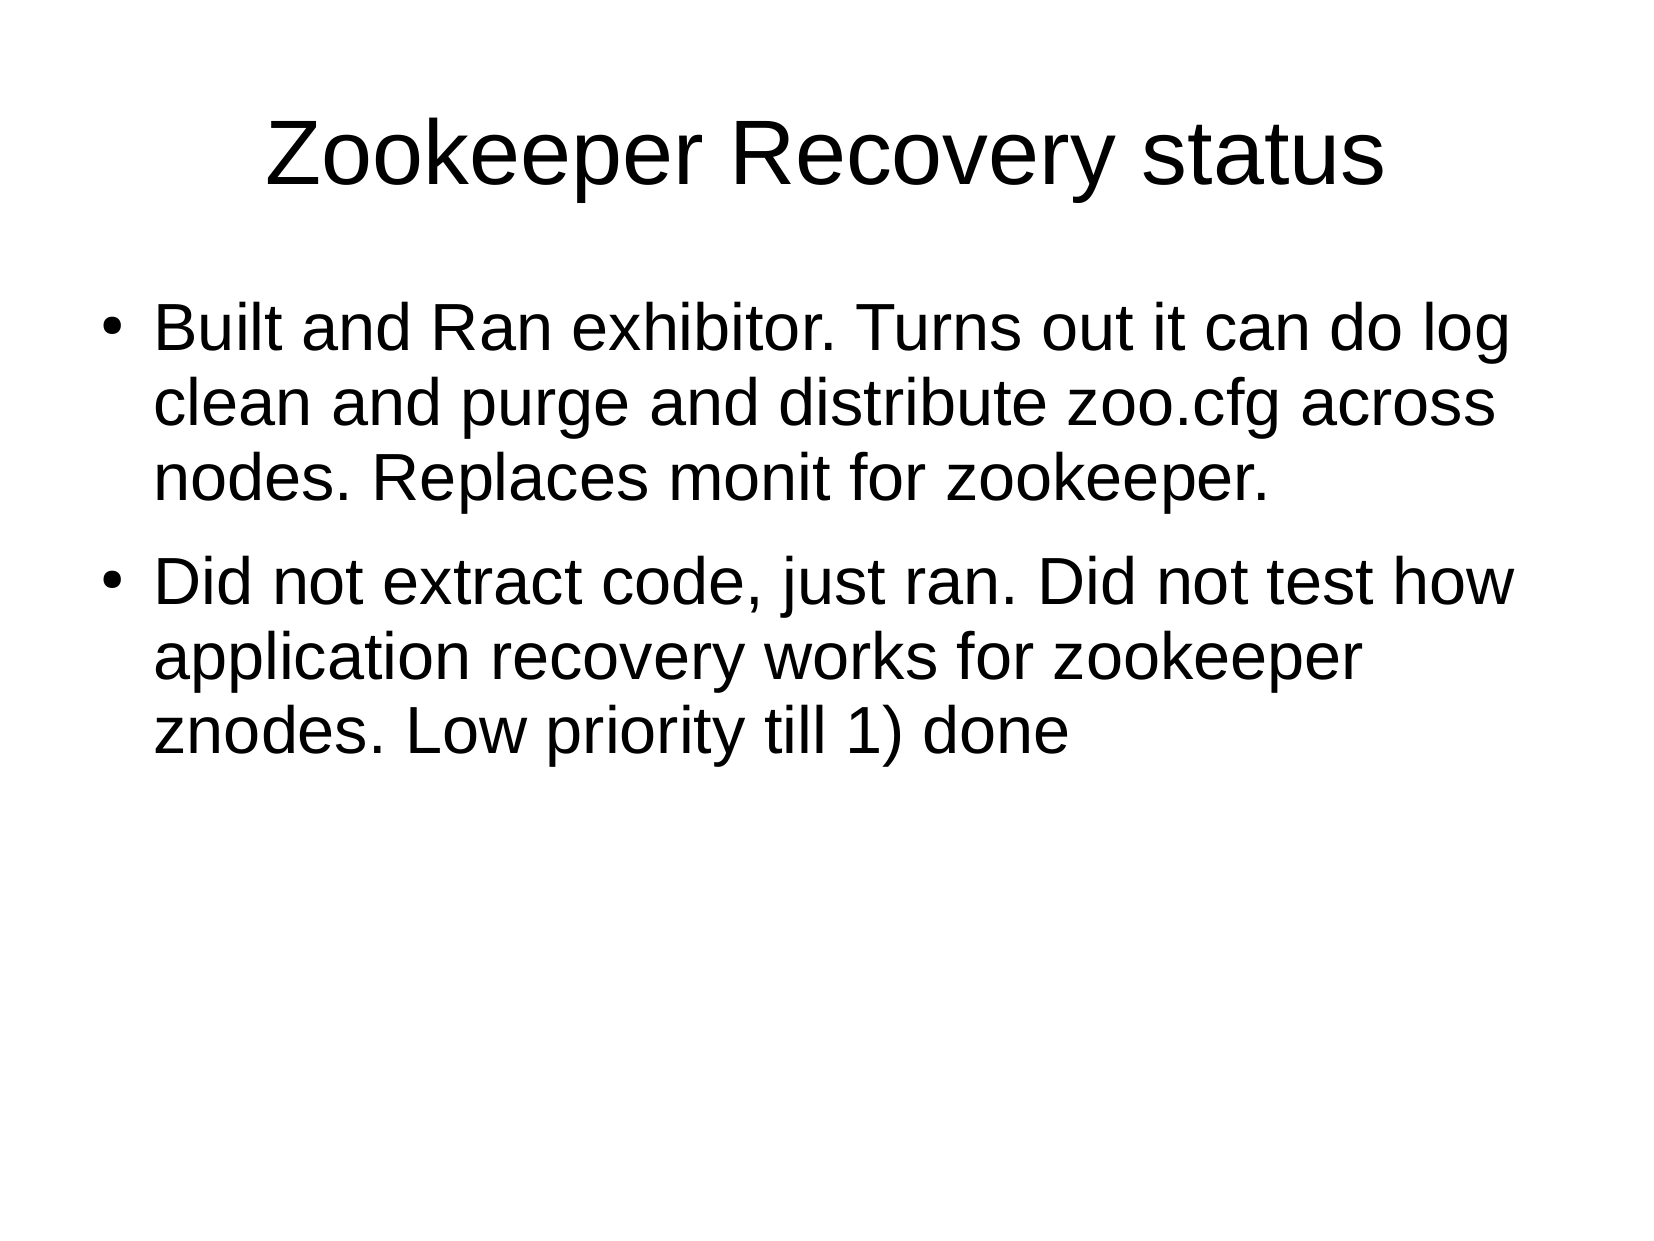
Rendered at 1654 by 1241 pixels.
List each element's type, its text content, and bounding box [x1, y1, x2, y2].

title Zookeeper Recovery status [82, 49, 1571, 257]
list Built and Ran exhibitor. Turns out it can do log clean and purge and distribute zoo.cfg across nodes. Replaces monit for zookeeper. Did not extract code, just ran. Did not test how application recovery works for zookeeper znodes. Low priority till 1) done [82, 290, 1571, 1010]
